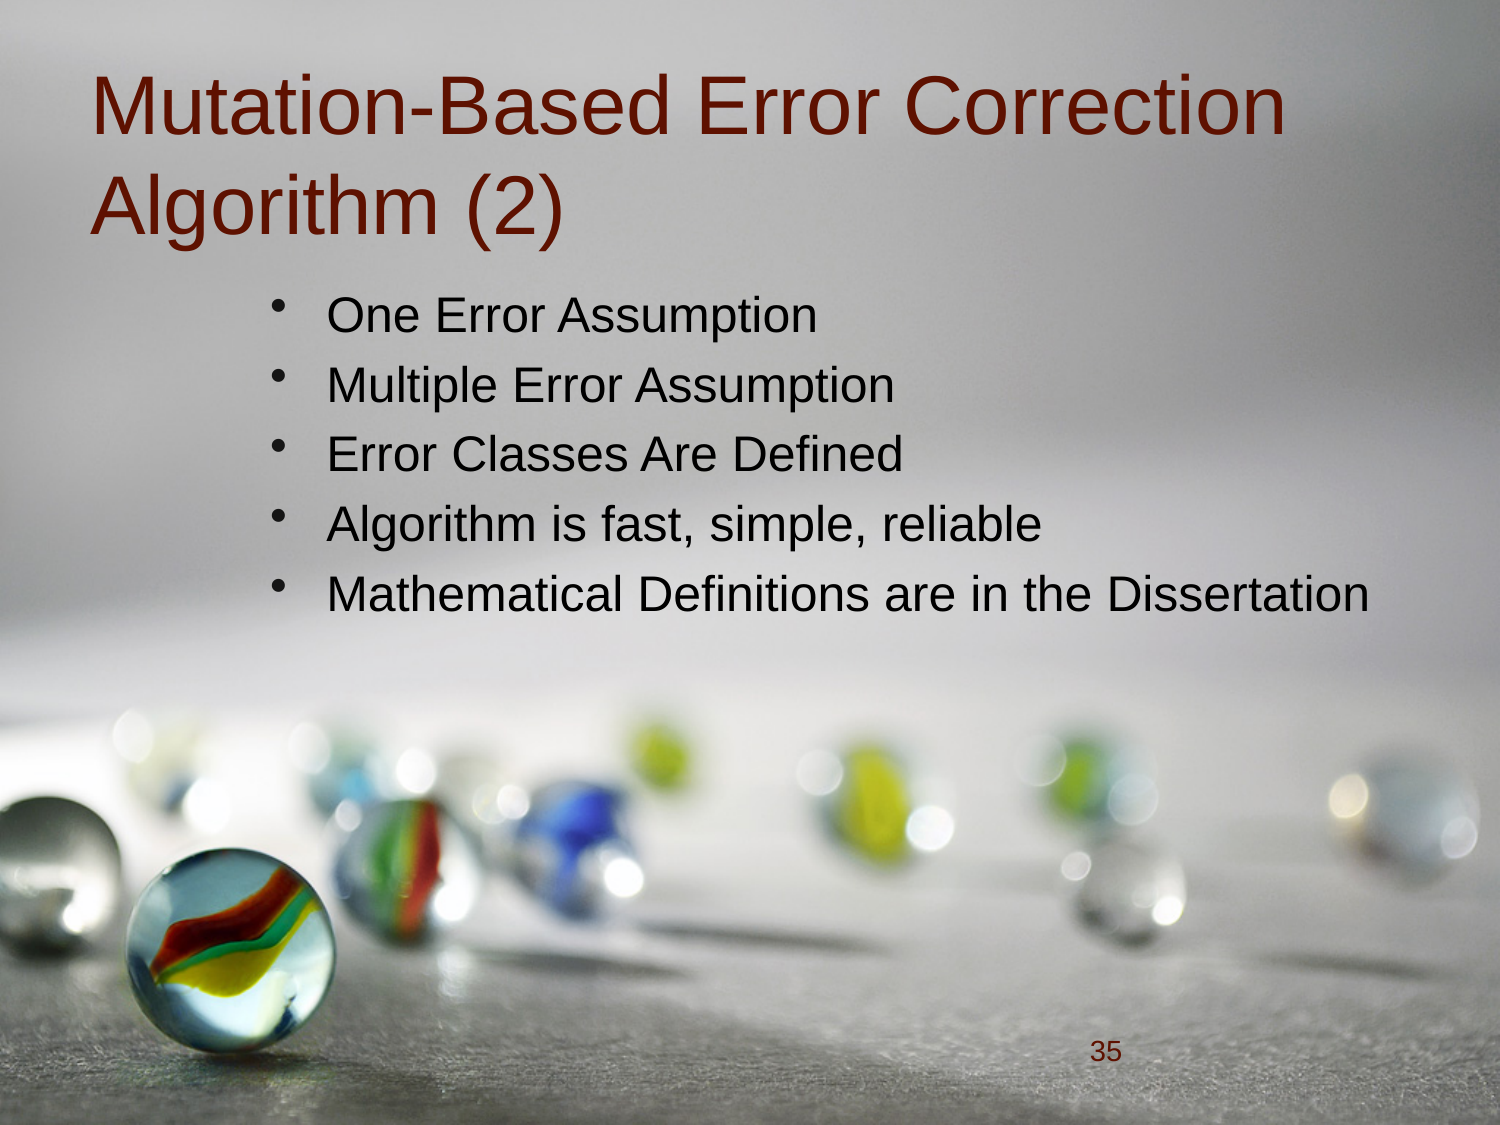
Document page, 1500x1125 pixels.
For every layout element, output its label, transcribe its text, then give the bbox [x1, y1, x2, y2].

picture [0, 0, 1500, 1125]
title Mutation-Based Error Correction Algorithm (2) [75, 57, 1425, 245]
list One Error Assumption Multiple Error Assumption Error Classes Are Defined Algorithm is fast, simple, reliable Mathematical Definitions are in the Dissertation [255, 274, 1425, 1066]
